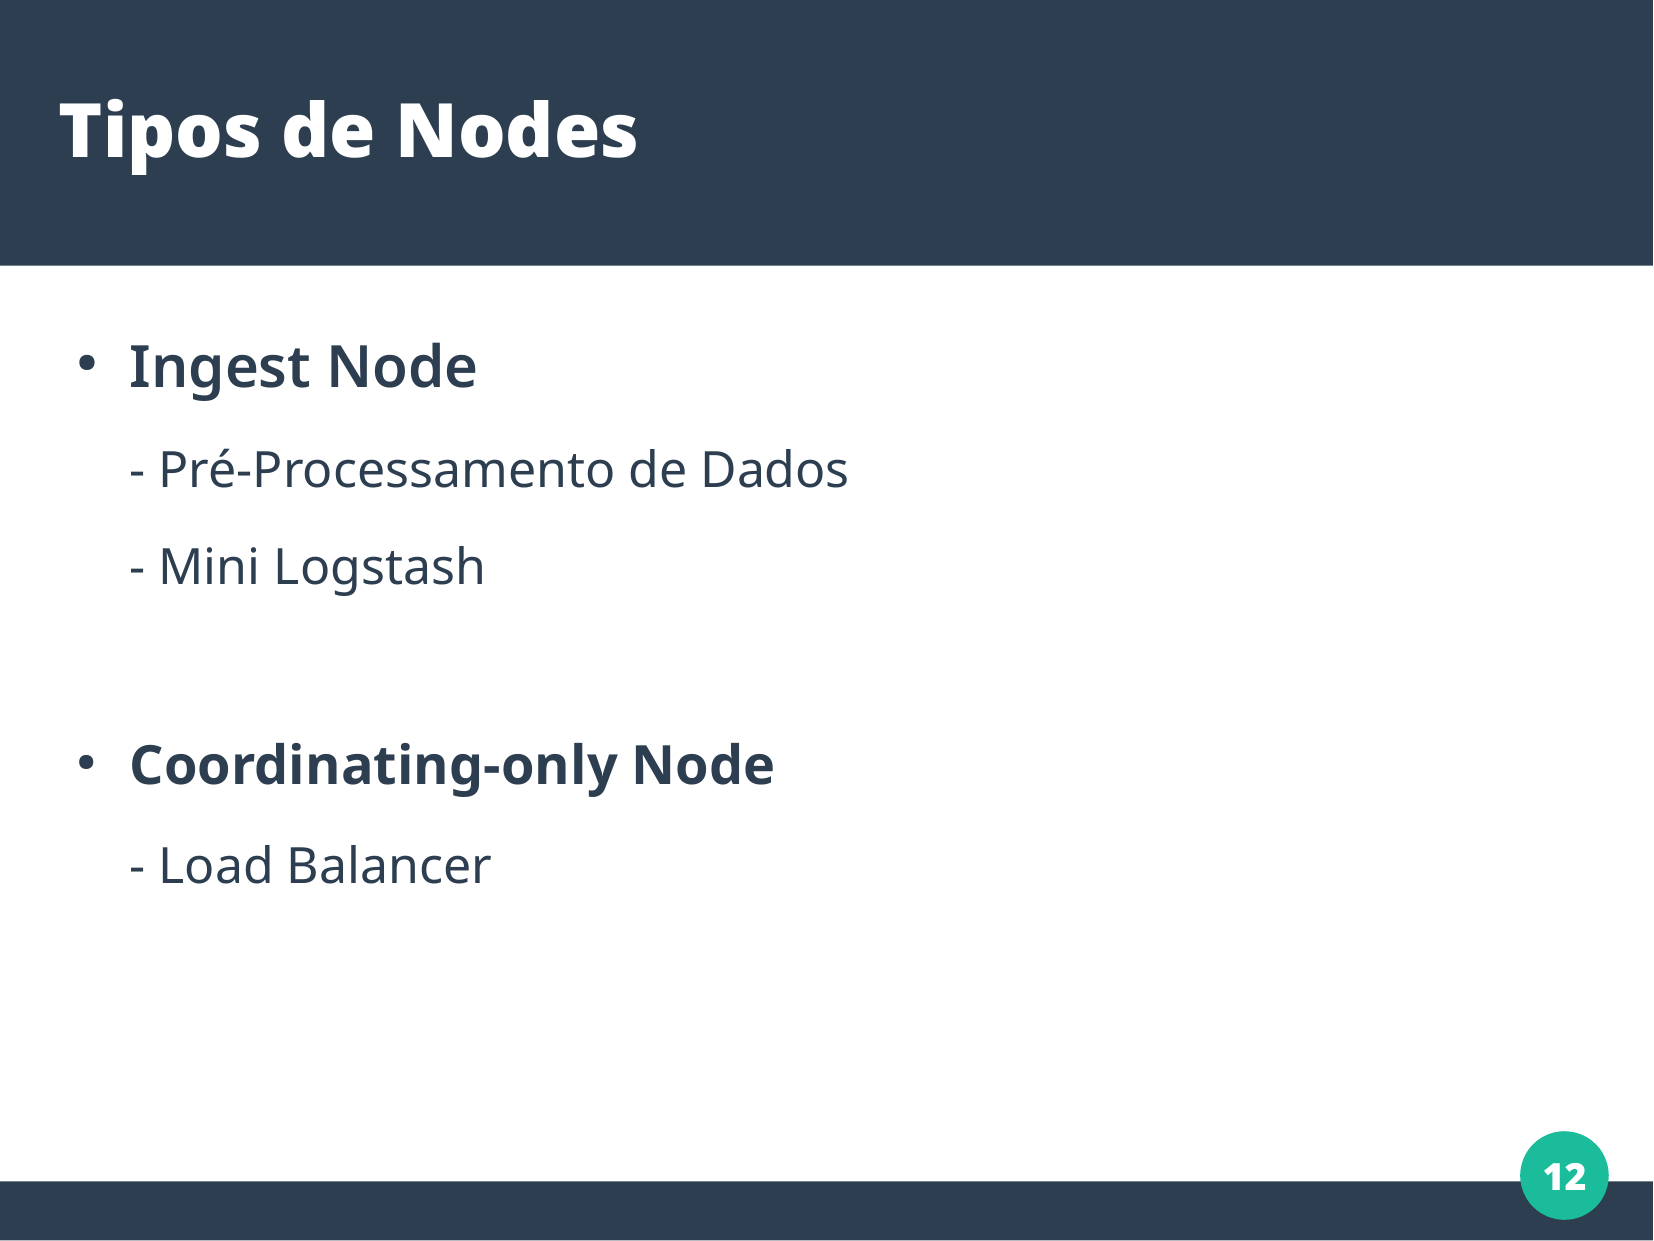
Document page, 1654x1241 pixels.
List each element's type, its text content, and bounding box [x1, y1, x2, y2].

list Ingest Node - Pré-Processamento de Dados - Mini Logstash Coordinating-only Node - Load Balancer [58, 324, 1594, 1152]
title Tipos de Nodes [58, 49, 1594, 207]
